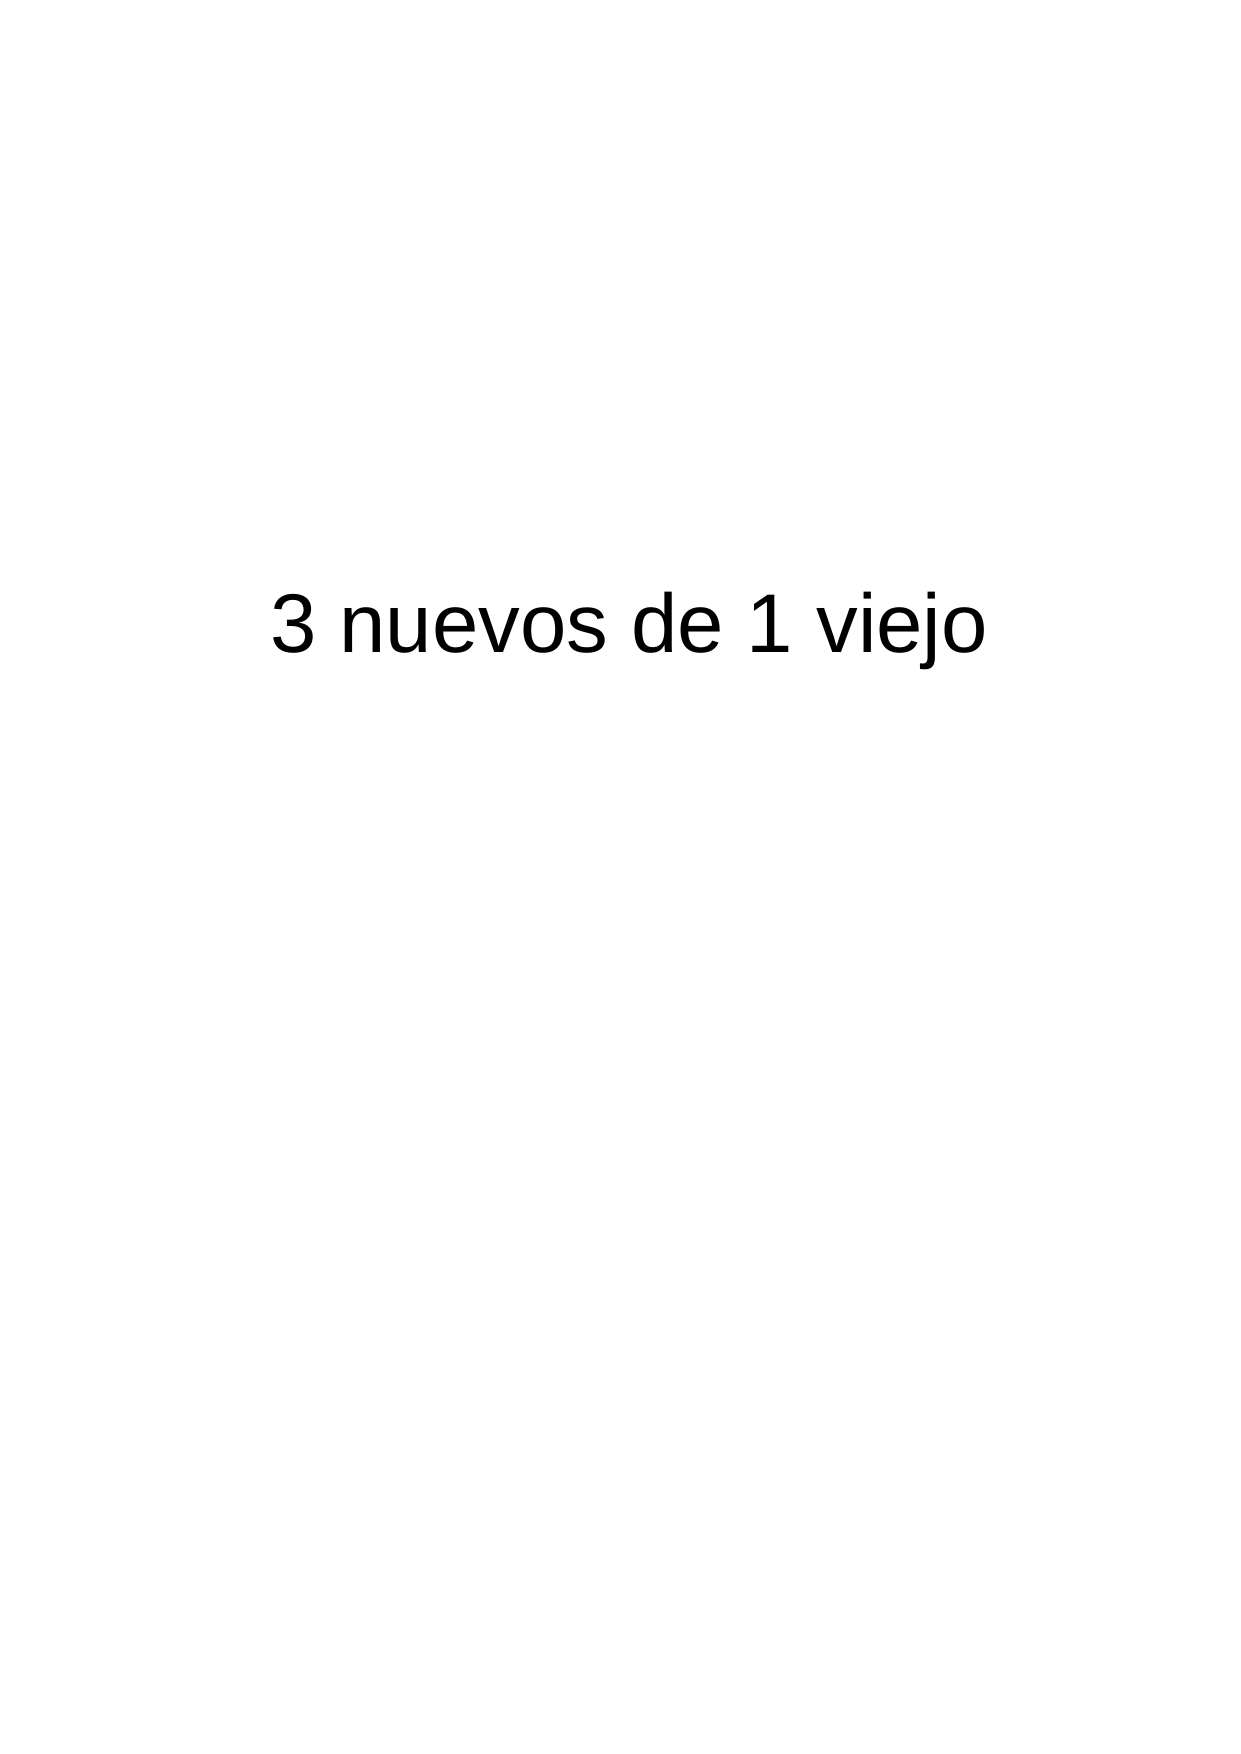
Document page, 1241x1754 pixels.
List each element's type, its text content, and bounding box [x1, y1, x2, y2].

title 3 nuevos de 1 viejo [124, 216, 1134, 670]
